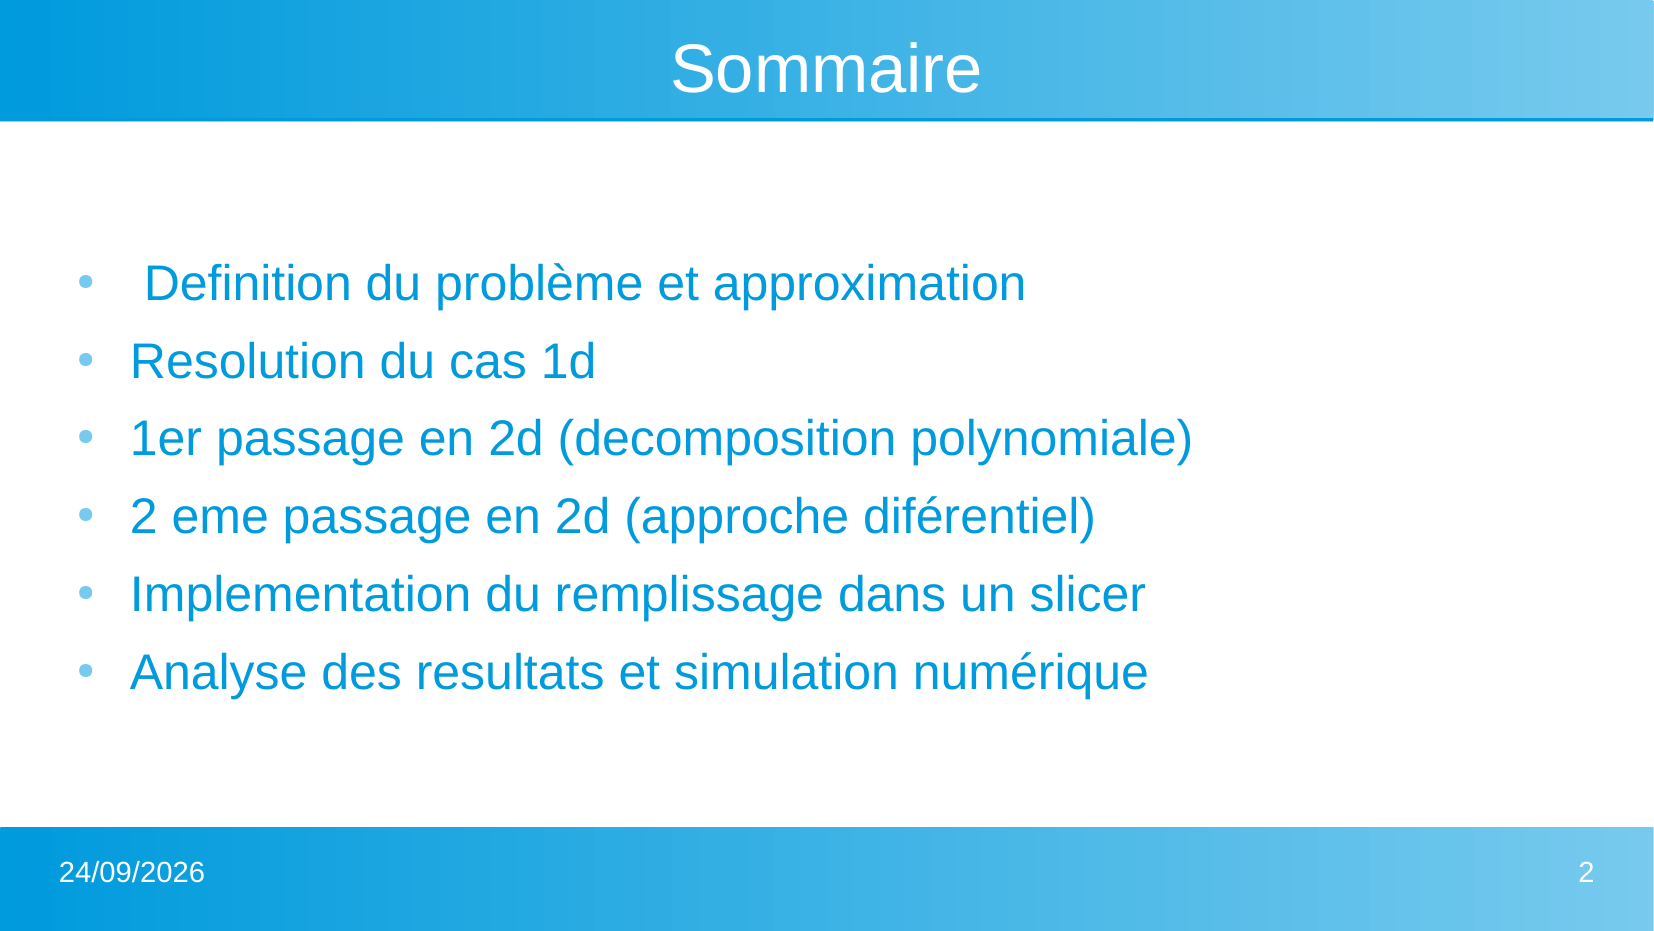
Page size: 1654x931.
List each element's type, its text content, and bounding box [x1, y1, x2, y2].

title Sommaire [59, 29, 1595, 108]
list Definition du problème et approximation Resolution du cas 1d 1er passage en 2d (decomposition polynomiale) 2 eme passage en 2d (approche diférentiel) Implementation du remplissage dans un slicer Analyse des resultats et simulation numérique [59, 177, 1595, 768]
